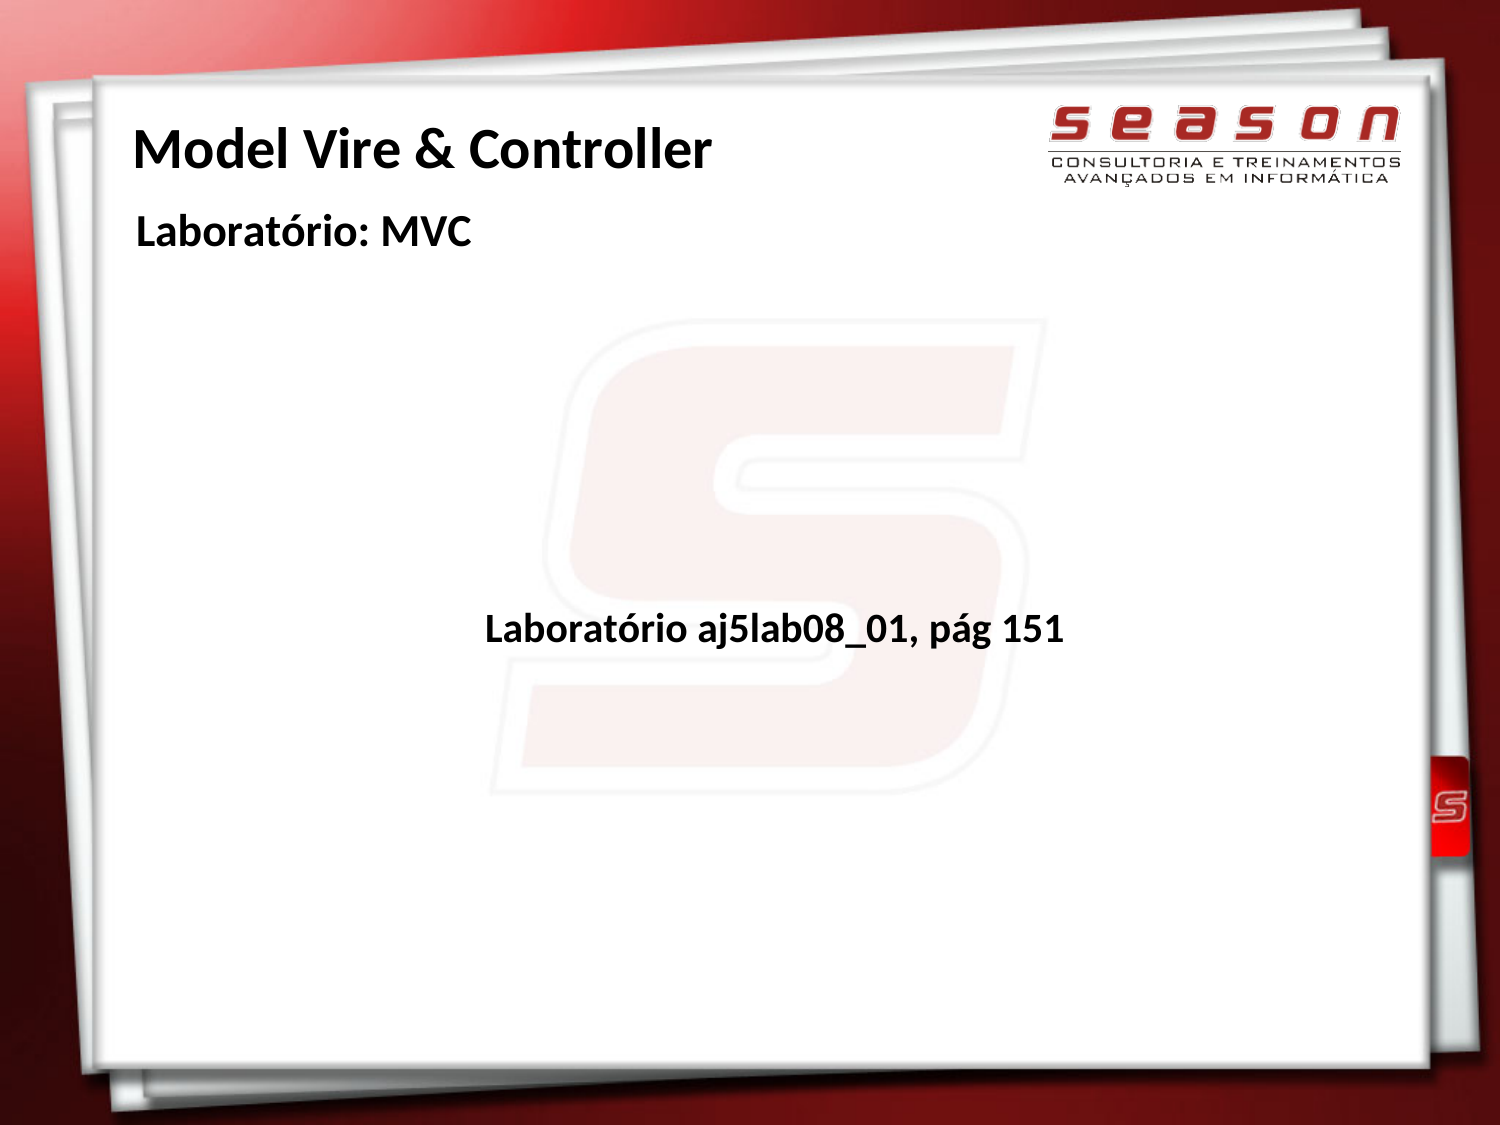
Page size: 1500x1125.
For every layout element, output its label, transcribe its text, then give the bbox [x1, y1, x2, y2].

text_box Laboratório aj5lab08_01, pág 151 [207, 357, 1328, 894]
text_box Laboratório: MVC [119, 200, 1240, 256]
picture [0, 0, 1500, 1125]
title Model Vire & Controller [118, 33, 1394, 257]
